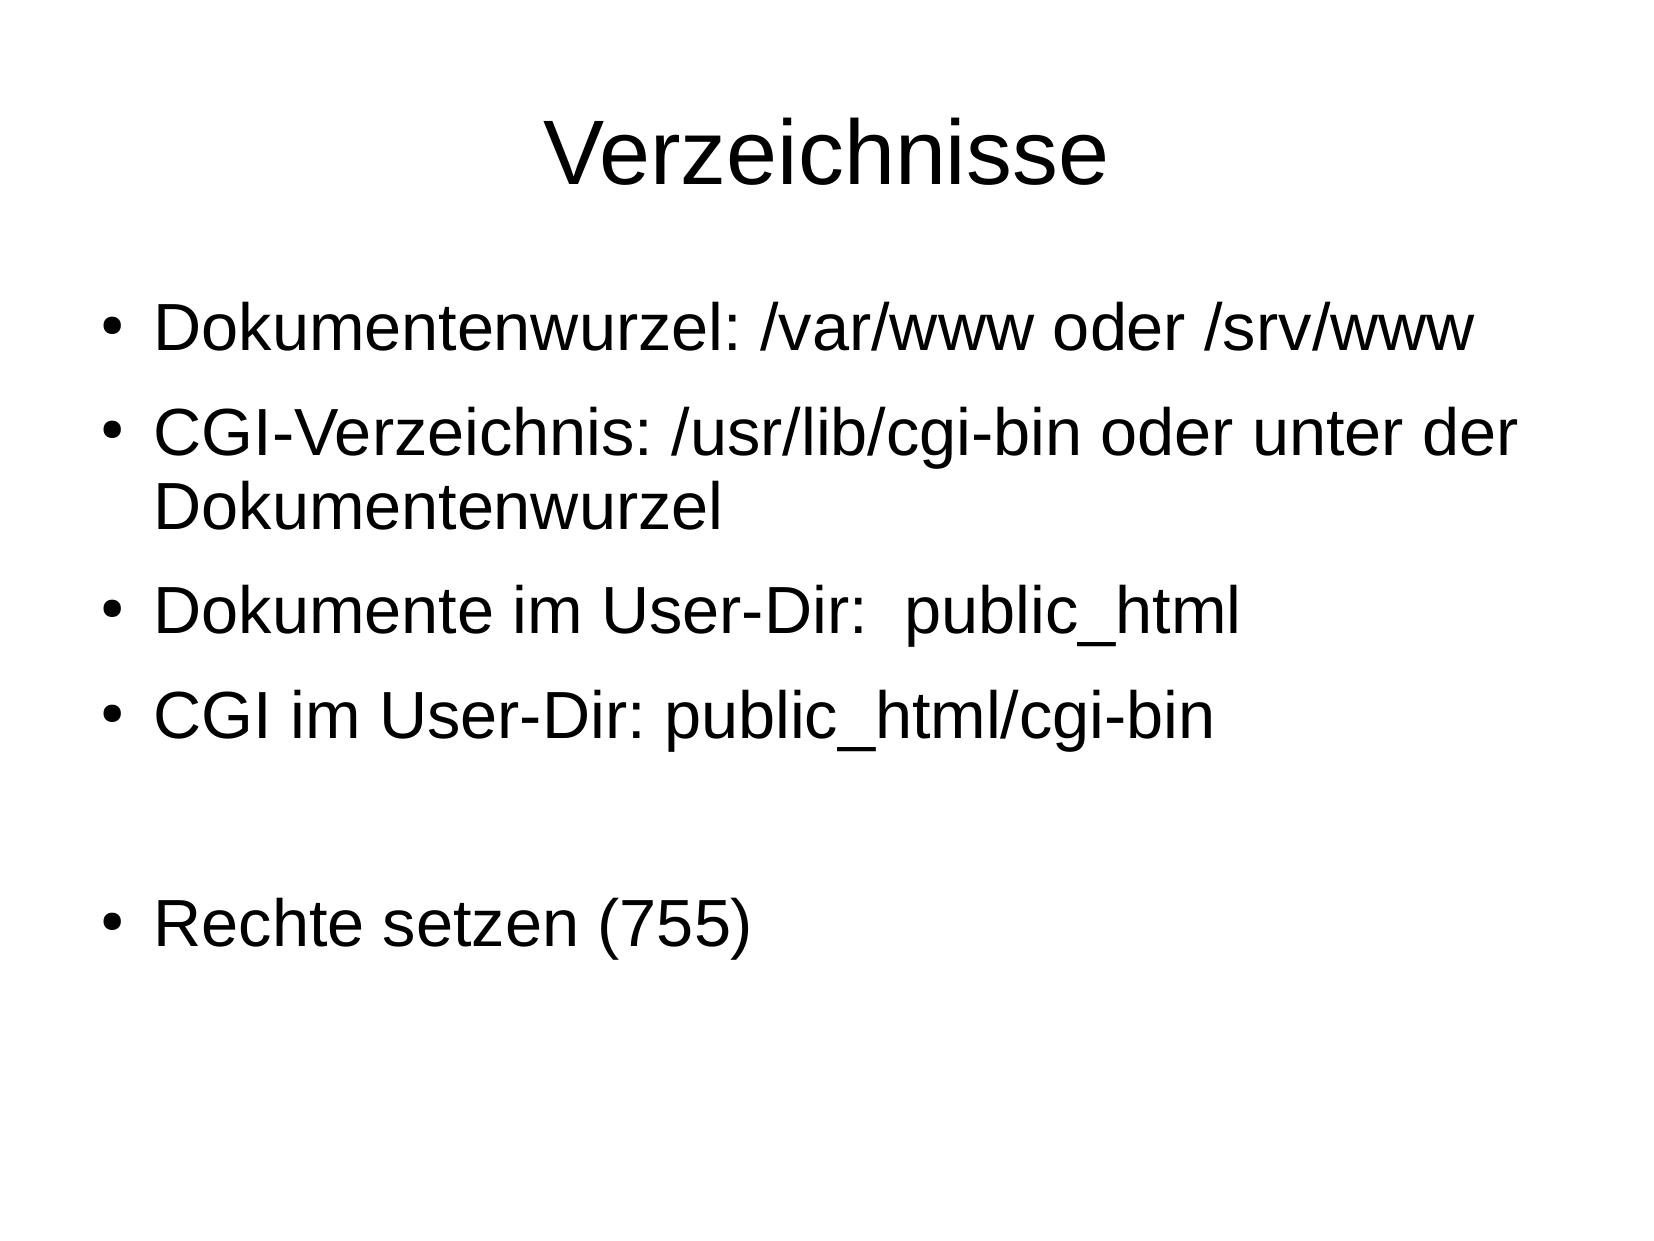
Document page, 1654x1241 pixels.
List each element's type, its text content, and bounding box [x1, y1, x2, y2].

title Verzeichnisse [82, 49, 1571, 257]
list Dokumentenwurzel: /var/www oder /srv/www CGI-Verzeichnis: /usr/lib/cgi-bin oder unter der Dokumentenwurzel Dokumente im User-Dir: public_html CGI im User-Dir: public_html/cgi-bin Rechte setzen (755) [82, 290, 1538, 1010]
